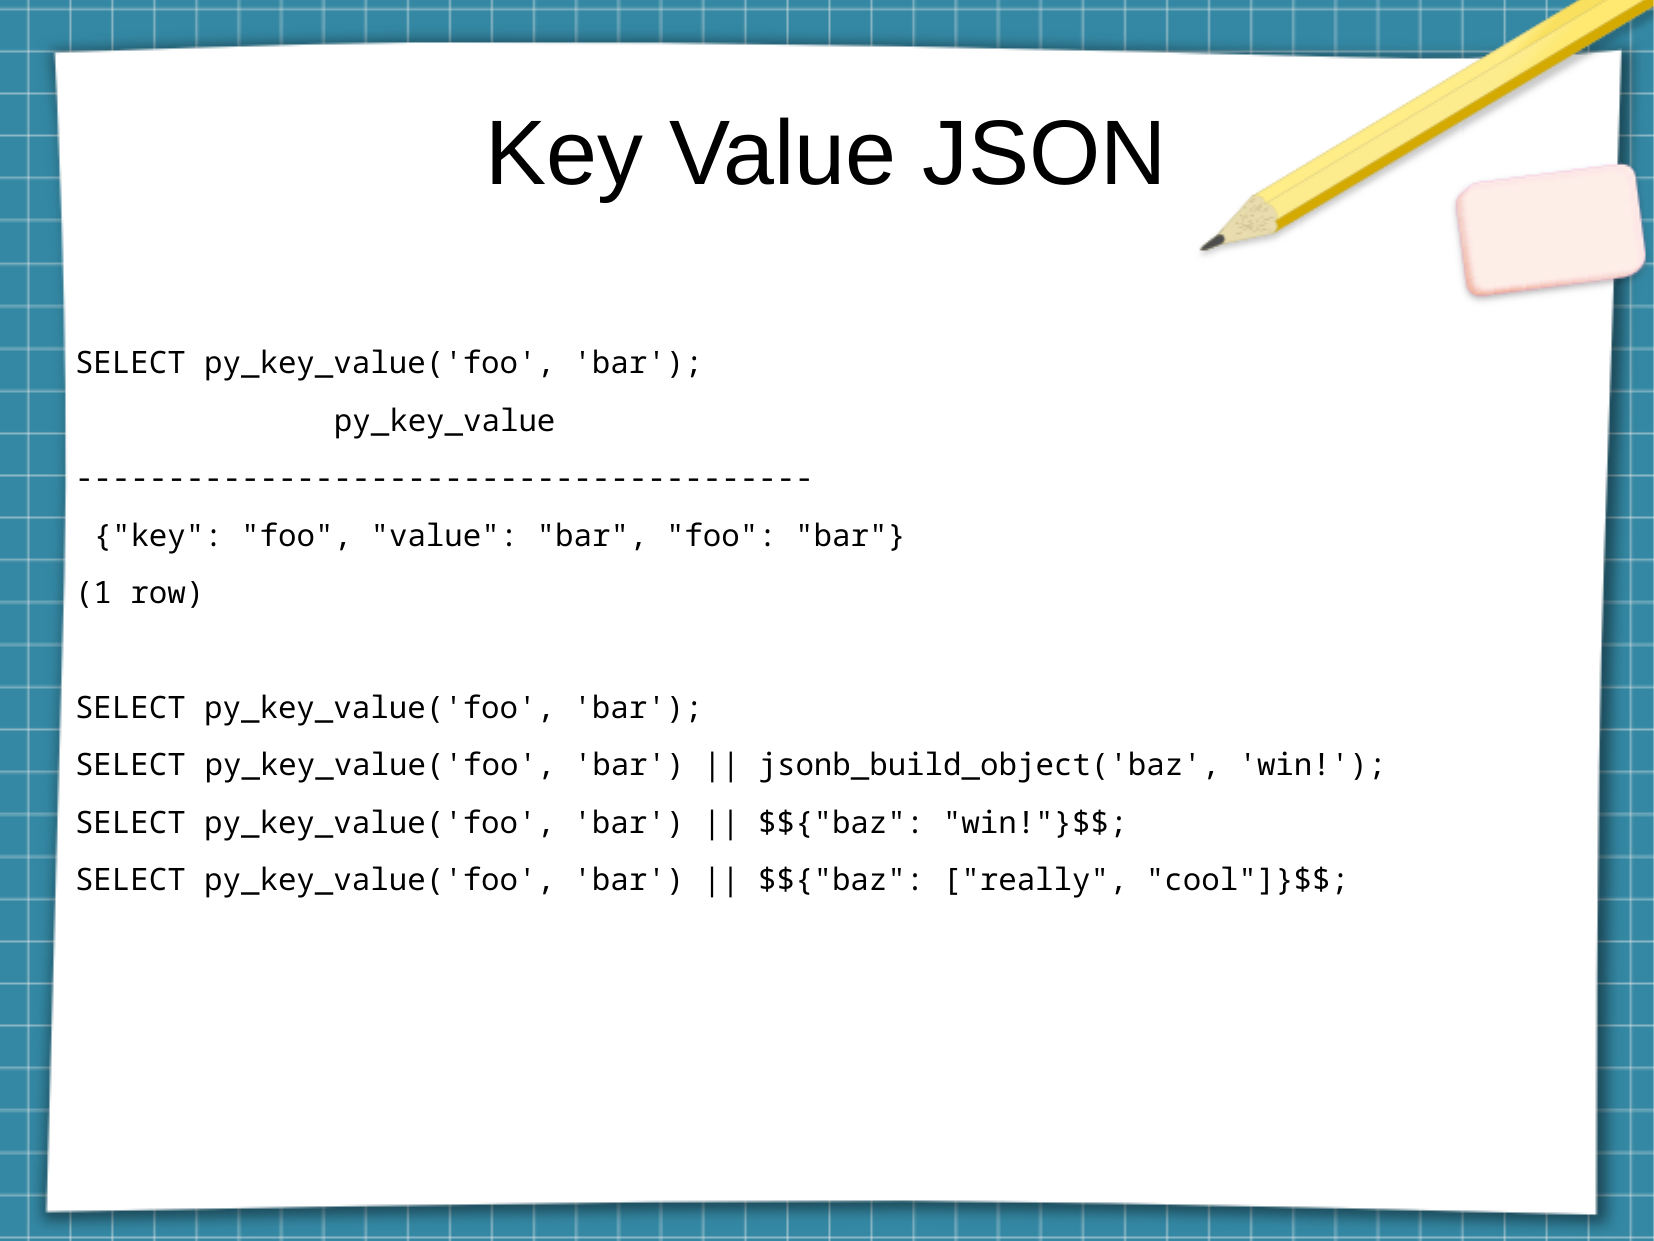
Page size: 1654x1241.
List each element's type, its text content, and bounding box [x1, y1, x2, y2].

list SELECT py_key_value('foo', 'bar'); py_key_value ---------------------------------------- {"key": "foo", "value": "bar", "foo": "bar"} (1 row) SELECT py_key_value('foo', 'bar'); SELECT py_key_value('foo', 'bar') || jsonb_build_object('baz', 'win!'); SELECT py_key_value('foo', 'bar') || $${"baz": "win!"}$$; SELECT py_key_value('foo', 'bar') || $${"baz": ["really", "cool"]}$$; [75, 340, 1564, 901]
picture [0, 0, 1654, 1241]
title Key Value JSON [82, 49, 1571, 257]
